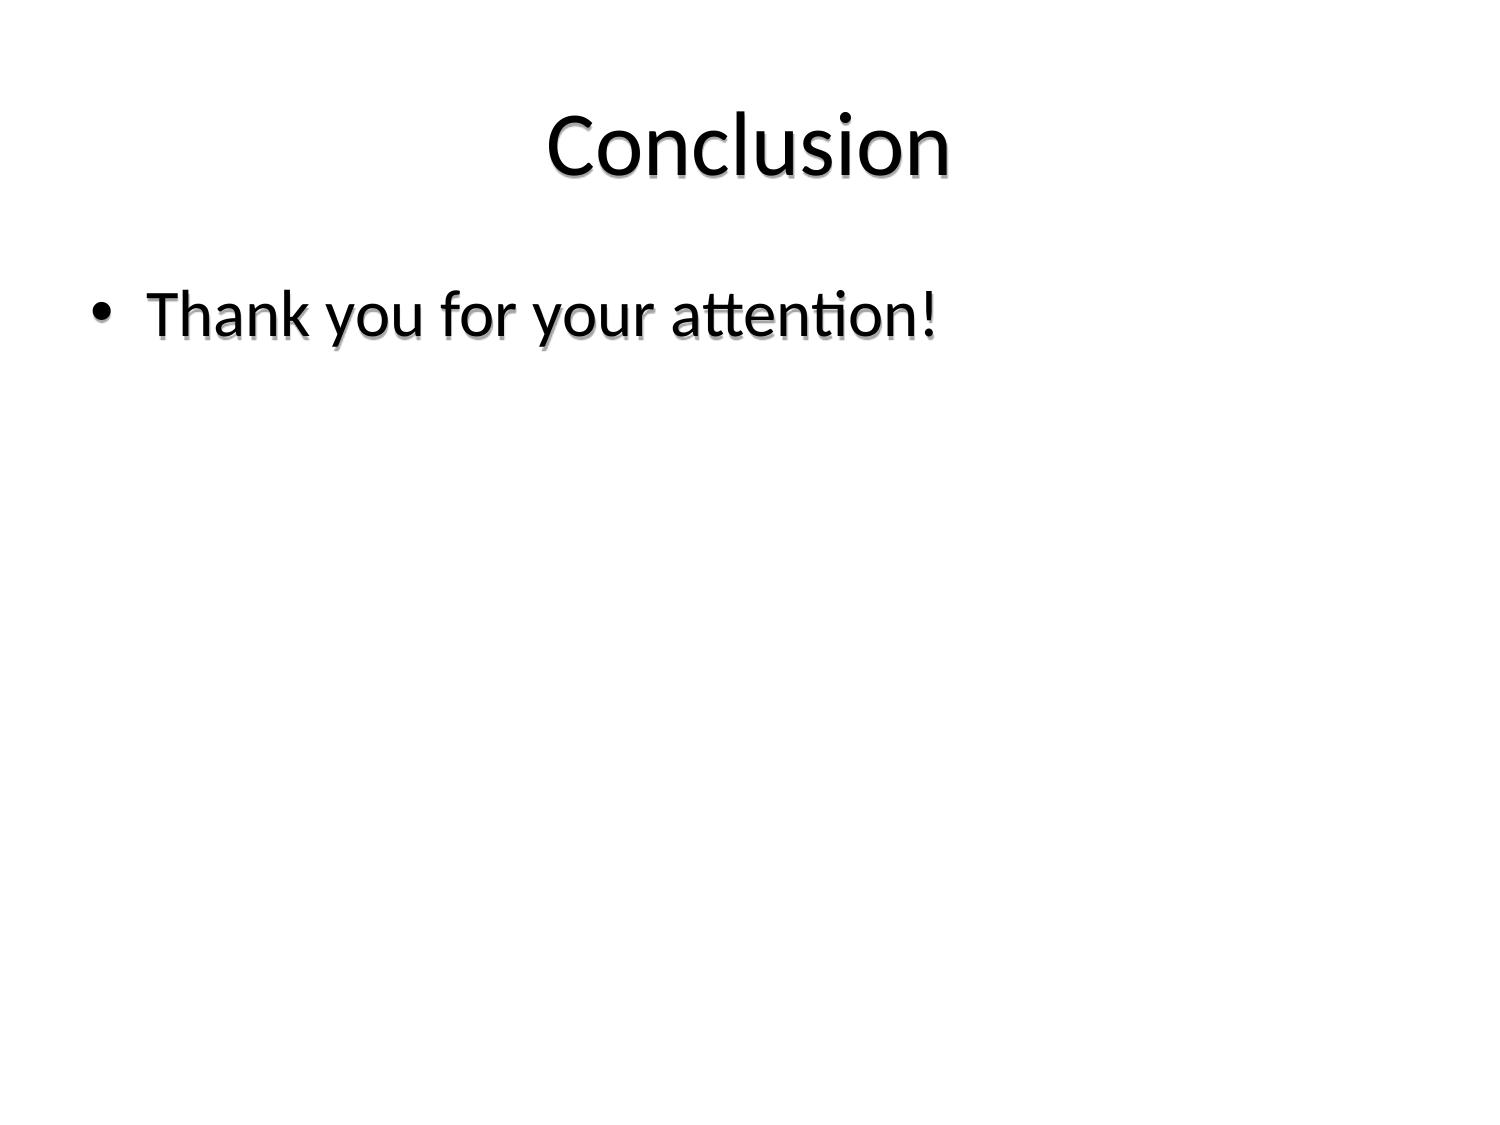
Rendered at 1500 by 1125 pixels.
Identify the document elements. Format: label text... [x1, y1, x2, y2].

list Thank you for your attention! [75, 262, 1426, 1005]
title Conclusion [75, 45, 1426, 233]
